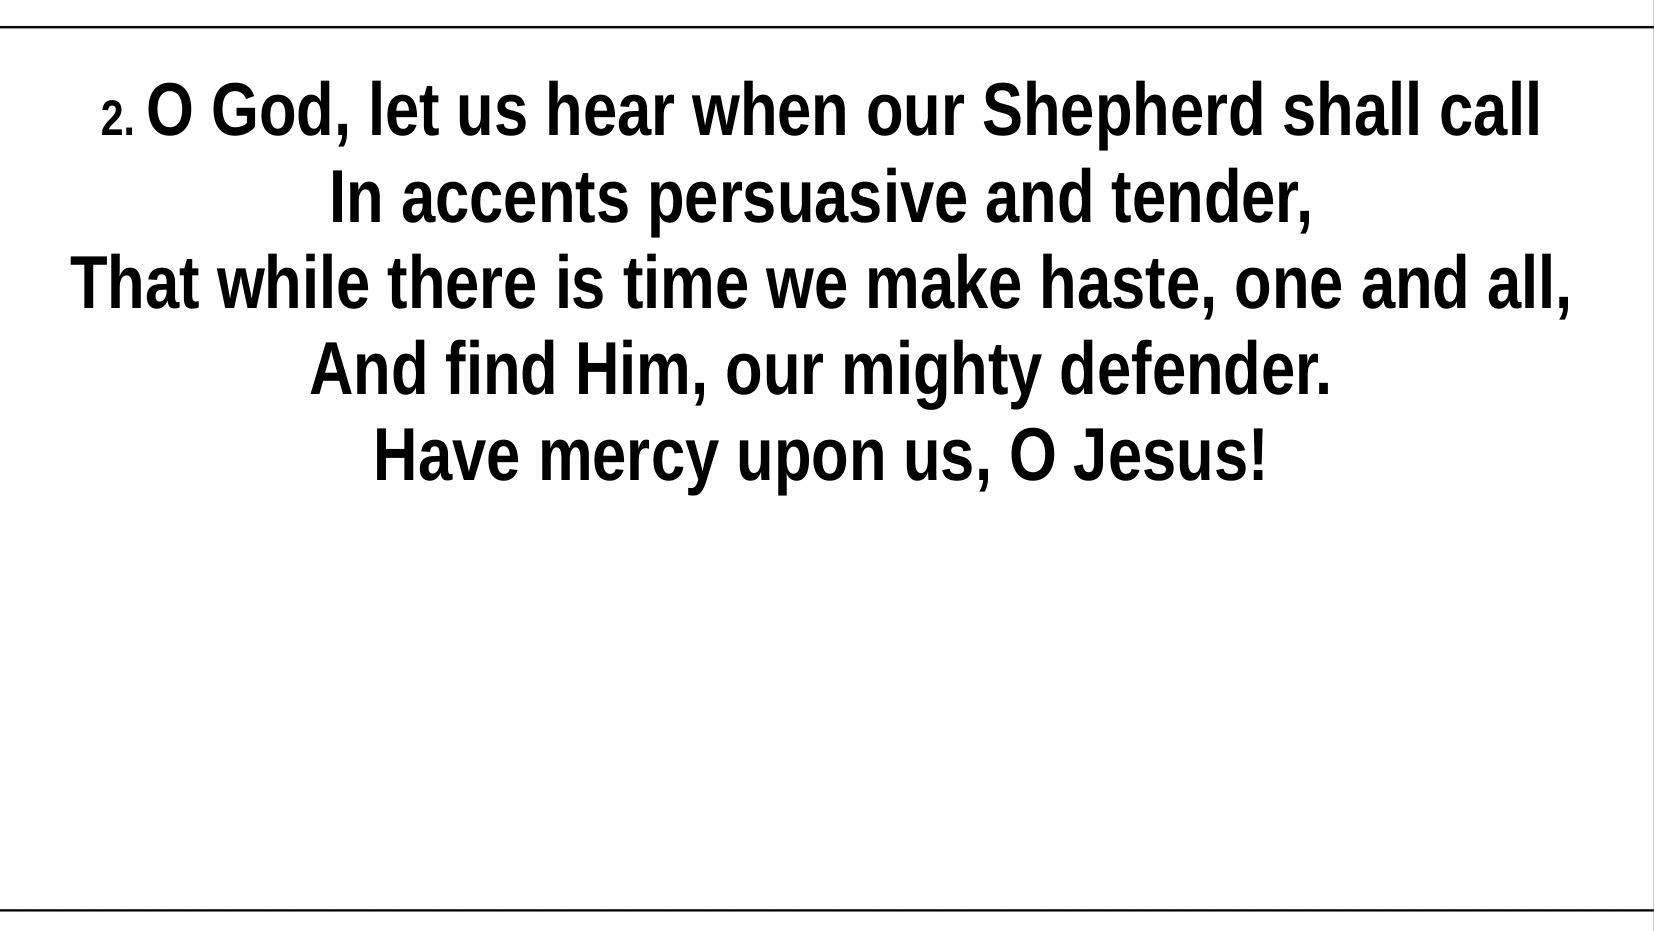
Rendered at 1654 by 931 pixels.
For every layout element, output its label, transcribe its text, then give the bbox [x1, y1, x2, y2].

text_box 2. O God, let us hear when our Shepherd shall call In accents persuasive and tender, That while there is time we make haste, one and all, And find Him, our mighty defender. Have mercy upon us, O Jesus! [49, 58, 1595, 524]
picture [0, 0, 1654, 931]
